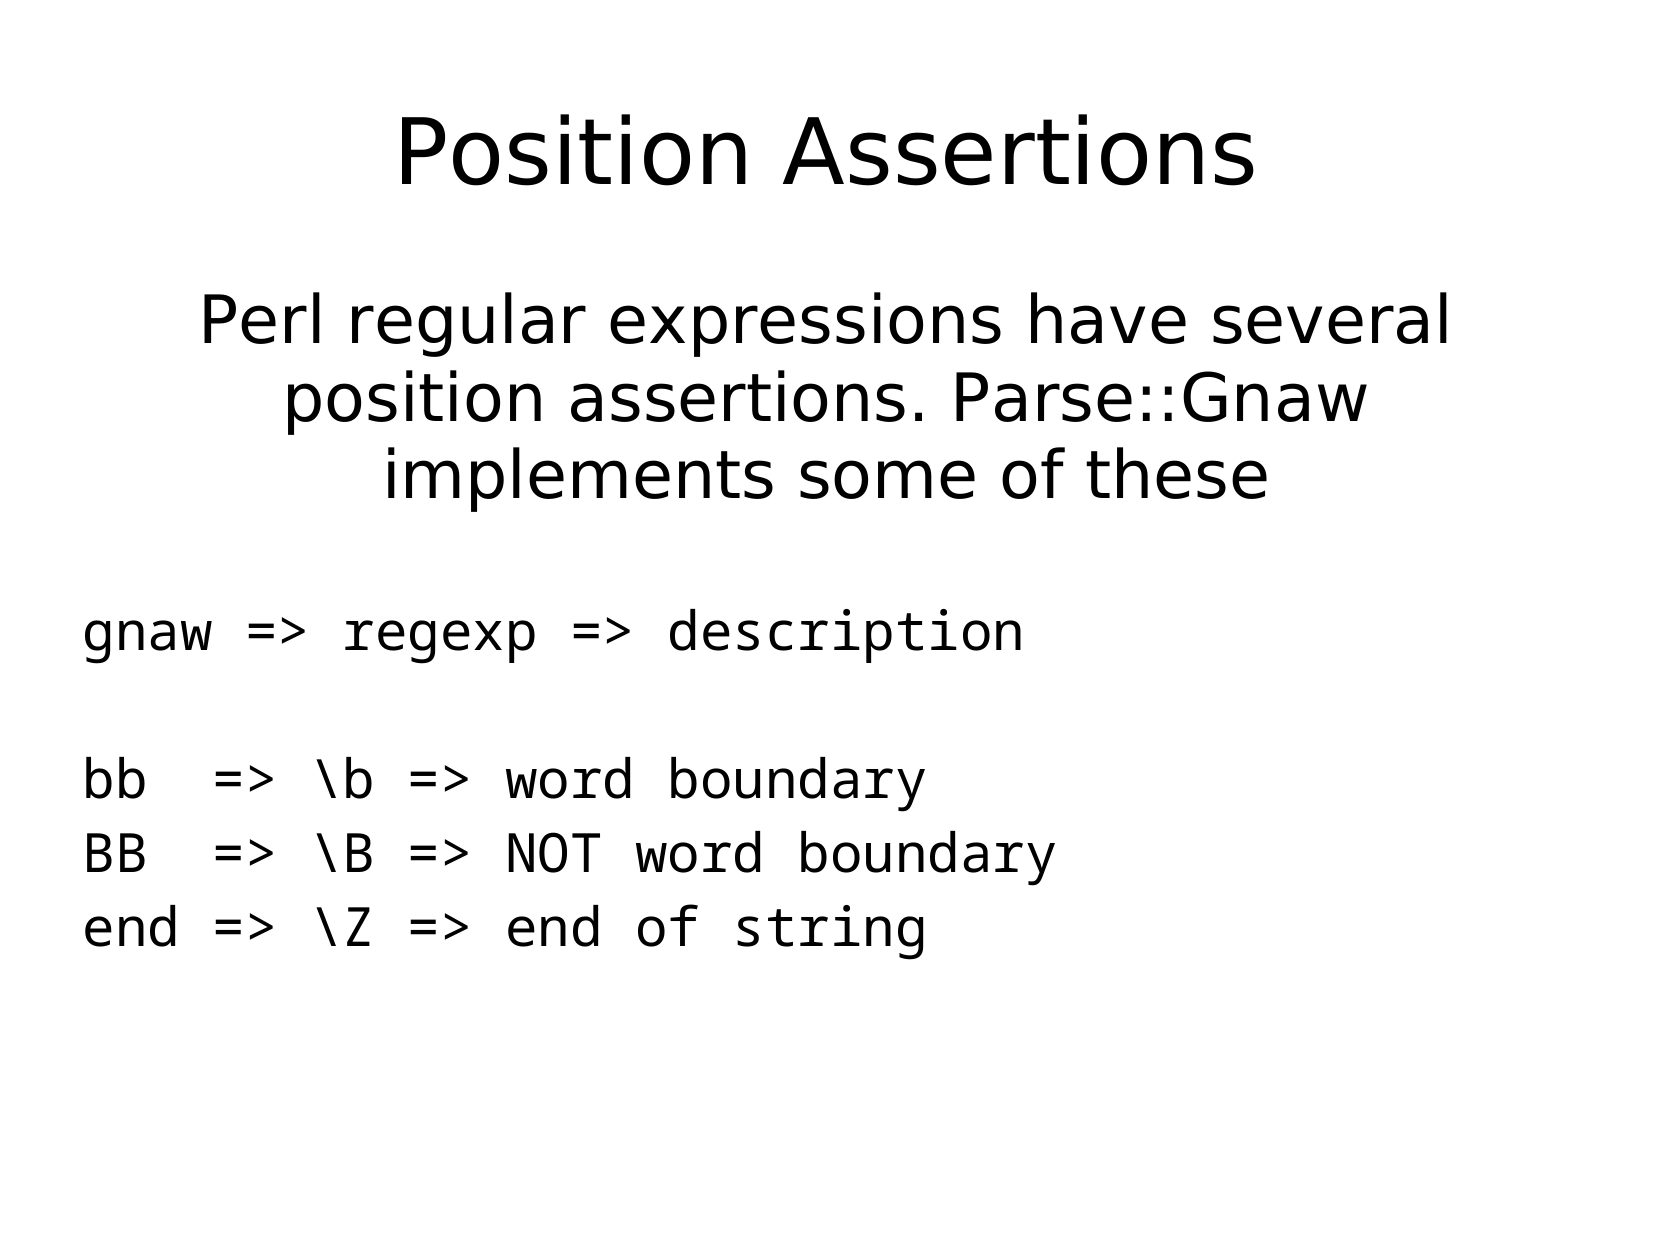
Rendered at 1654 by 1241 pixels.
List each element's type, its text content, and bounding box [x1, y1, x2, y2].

title Position Assertions [82, 49, 1571, 257]
subtitle Perl regular expressions have several position assertions. Parse::Gnaw implements some of these gnaw => regexp => description bb => \b => word boundary BB => \B => NOT word boundary end => \Z => end of string [82, 290, 1571, 1109]
